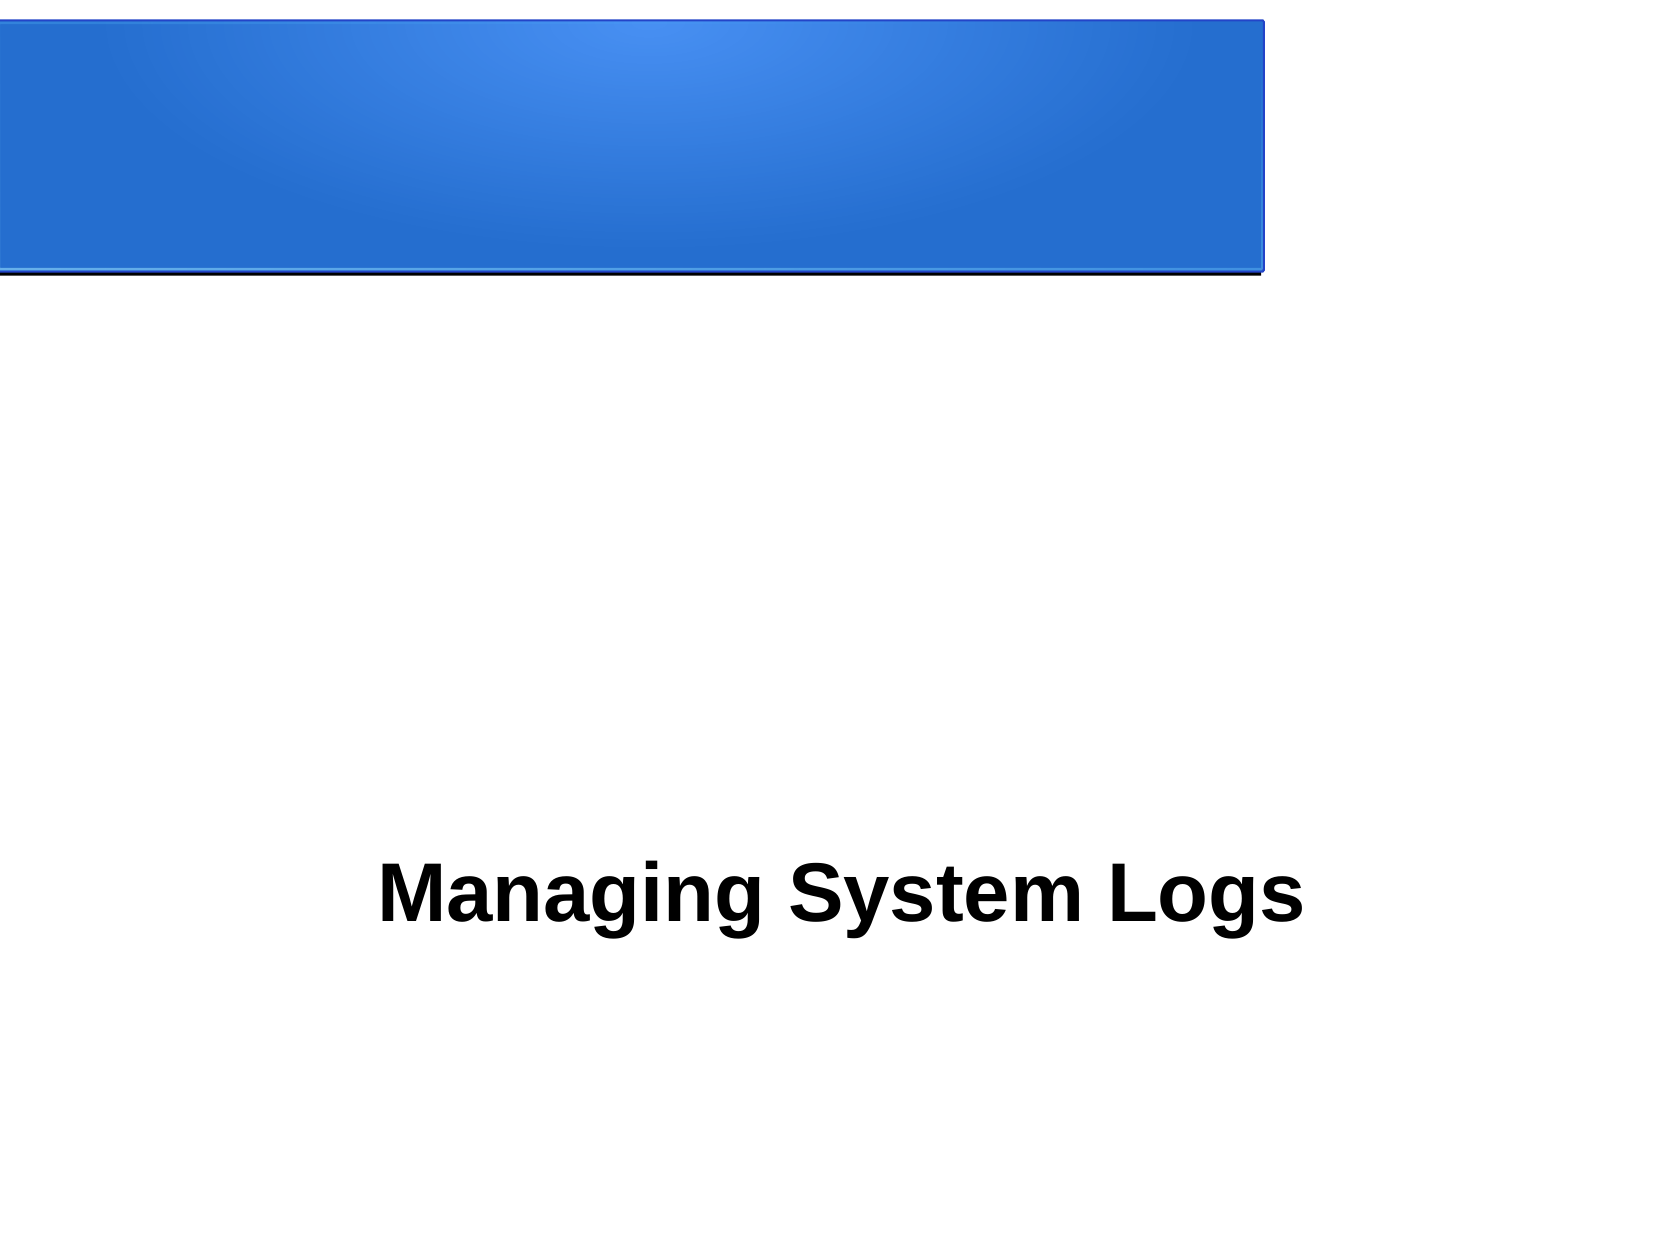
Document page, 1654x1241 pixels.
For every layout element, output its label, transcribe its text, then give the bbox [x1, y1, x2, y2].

title Managing System Logs [220, 151, 1447, 614]
subtitle Managing System Logs [248, 723, 1406, 1063]
